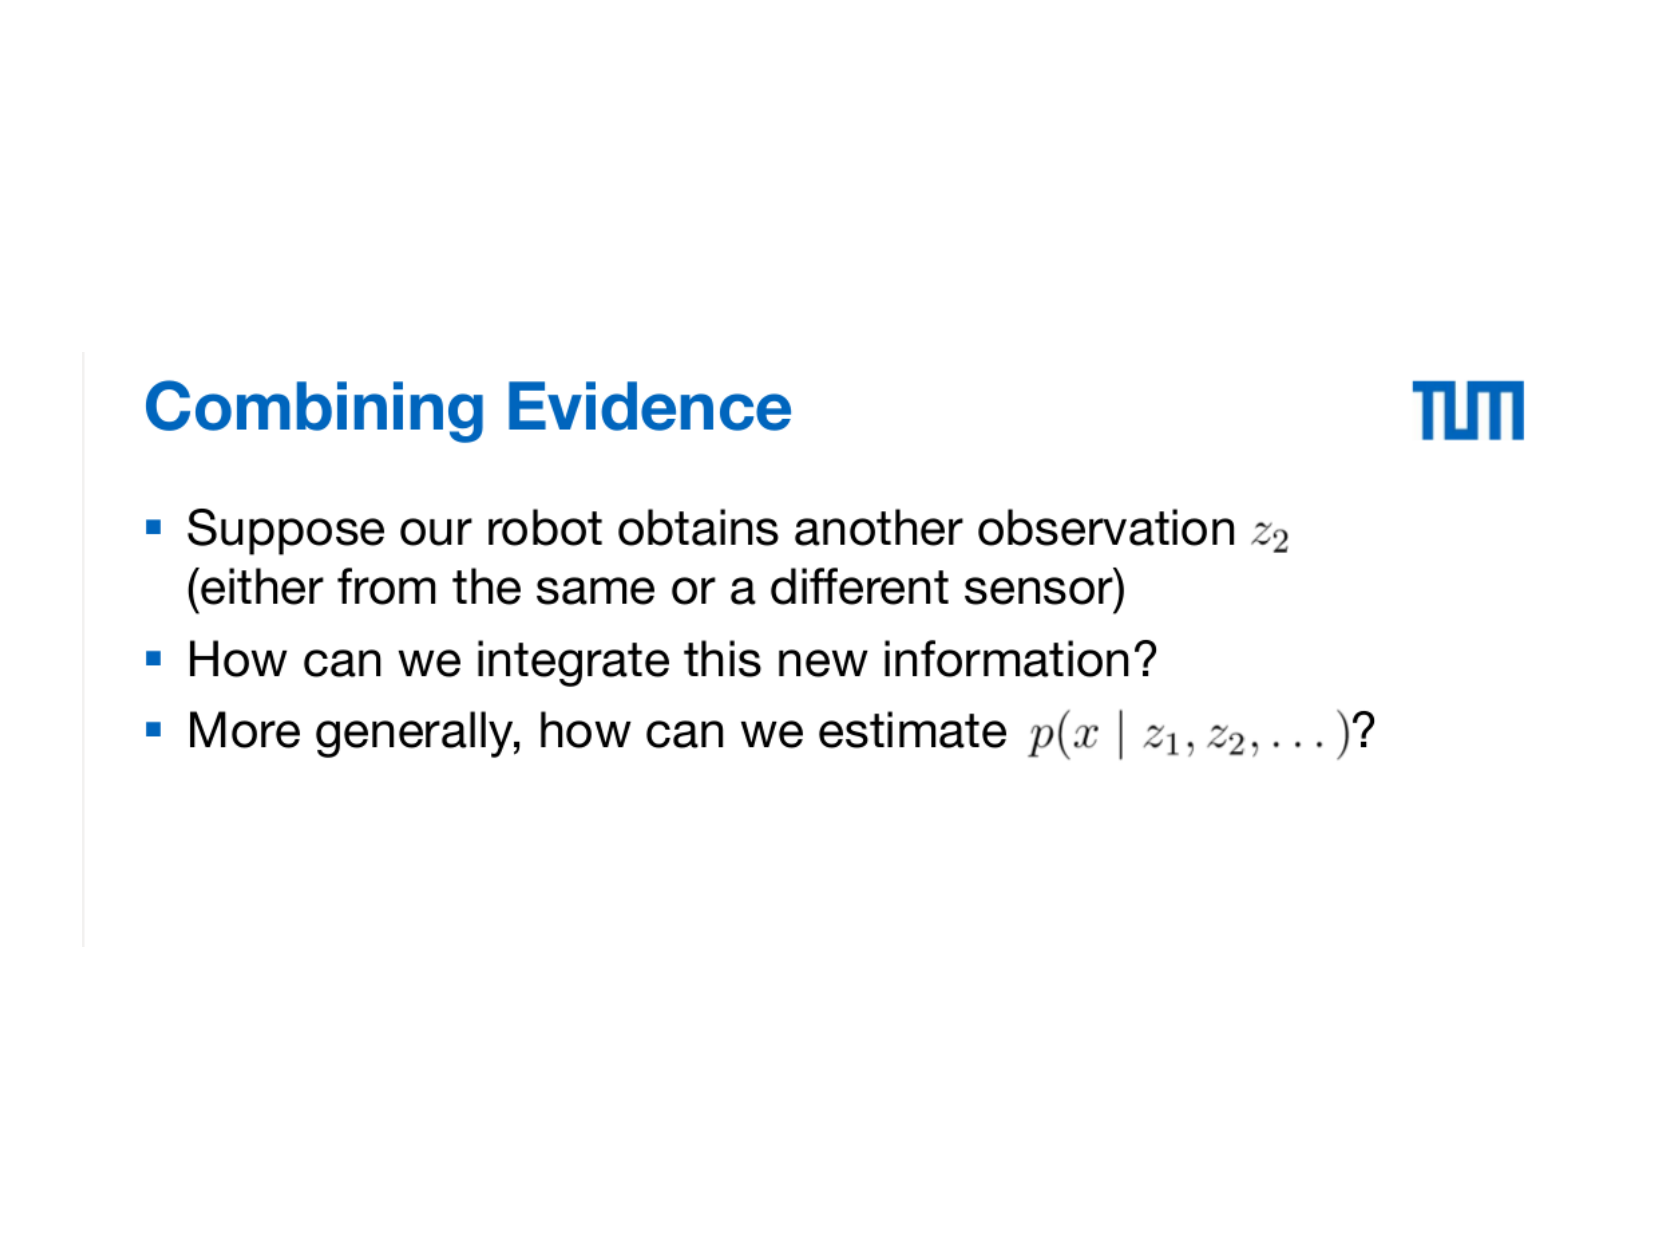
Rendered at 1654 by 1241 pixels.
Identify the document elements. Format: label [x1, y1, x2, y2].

picture [82, 352, 1571, 947]
